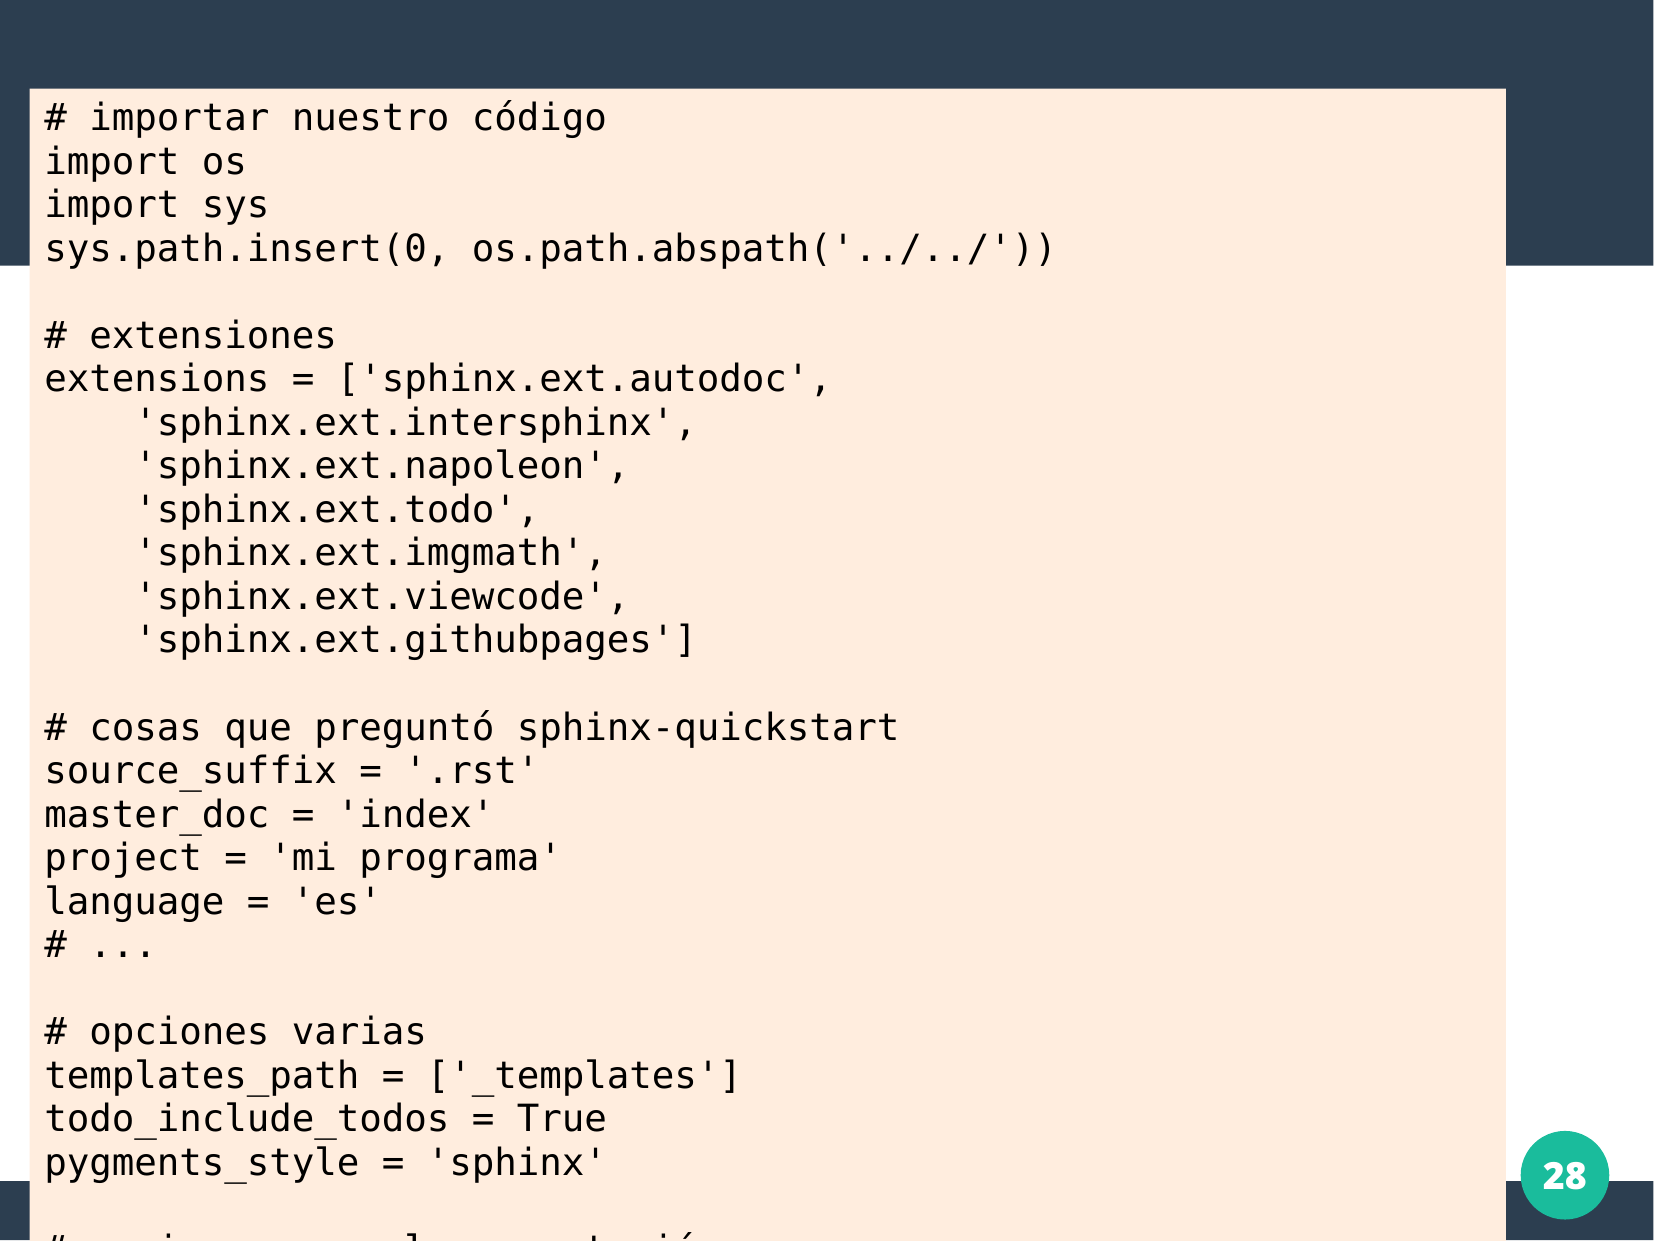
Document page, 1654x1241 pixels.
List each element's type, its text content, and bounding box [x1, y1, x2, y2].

text_box # importar nuestro código import os import sys sys.path.insert(0, os.path.abspath('../../')) # extensiones extensions = ['sphinx.ext.autodoc', 'sphinx.ext.intersphinx', 'sphinx.ext.napoleon', 'sphinx.ext.todo', 'sphinx.ext.imgmath', 'sphinx.ext.viewcode', 'sphinx.ext.githubpages'] # cosas que preguntó sphinx-quickstart source_suffix = '.rst' master_doc = 'index' project = 'mi programa' language = 'es' # ... # opciones varias templates_path = ['_templates'] todo_include_todos = True pygments_style = 'sphinx' # opciones para la exportación html_theme = "sphinx_rtd_theme" html_theme_path = [sphinx_rtd_theme.get_html_theme_path()] latex_elements = { # ... } [29, 88, 1506, 1241]
